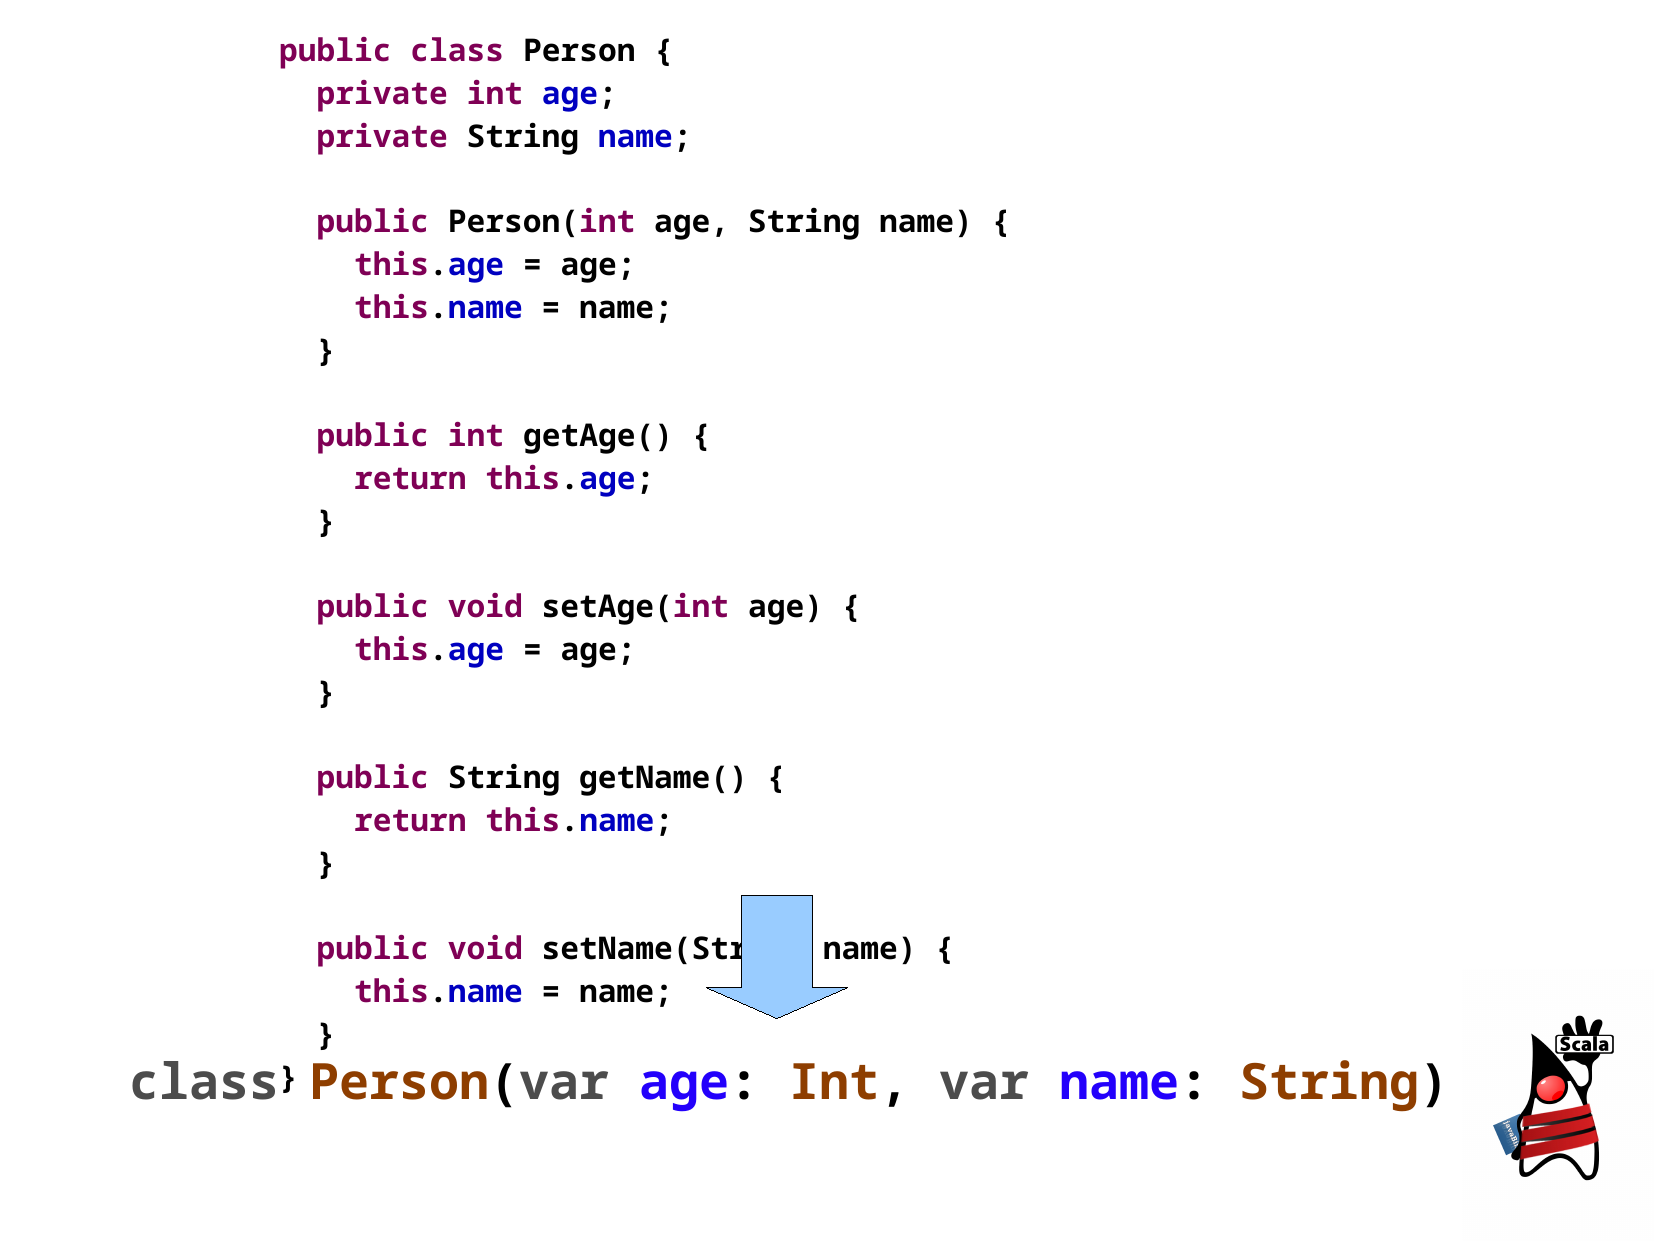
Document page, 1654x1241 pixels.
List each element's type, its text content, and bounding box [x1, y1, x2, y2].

text_box [706, 895, 848, 1019]
text_box class Person(var age: Int, var name: String) [39, 1039, 1540, 1114]
text_box public class Person { private int age; private String name; public Person(int age, String name) { this.age = age; this.name = name; } public int getAge() { return this.age; } public void setAge(int age) { this.age = age; } public String getName() { return this.name; } public void setName(String name) { this.name = name; } } [264, 0, 1613, 936]
picture [1462, 969, 1654, 1241]
